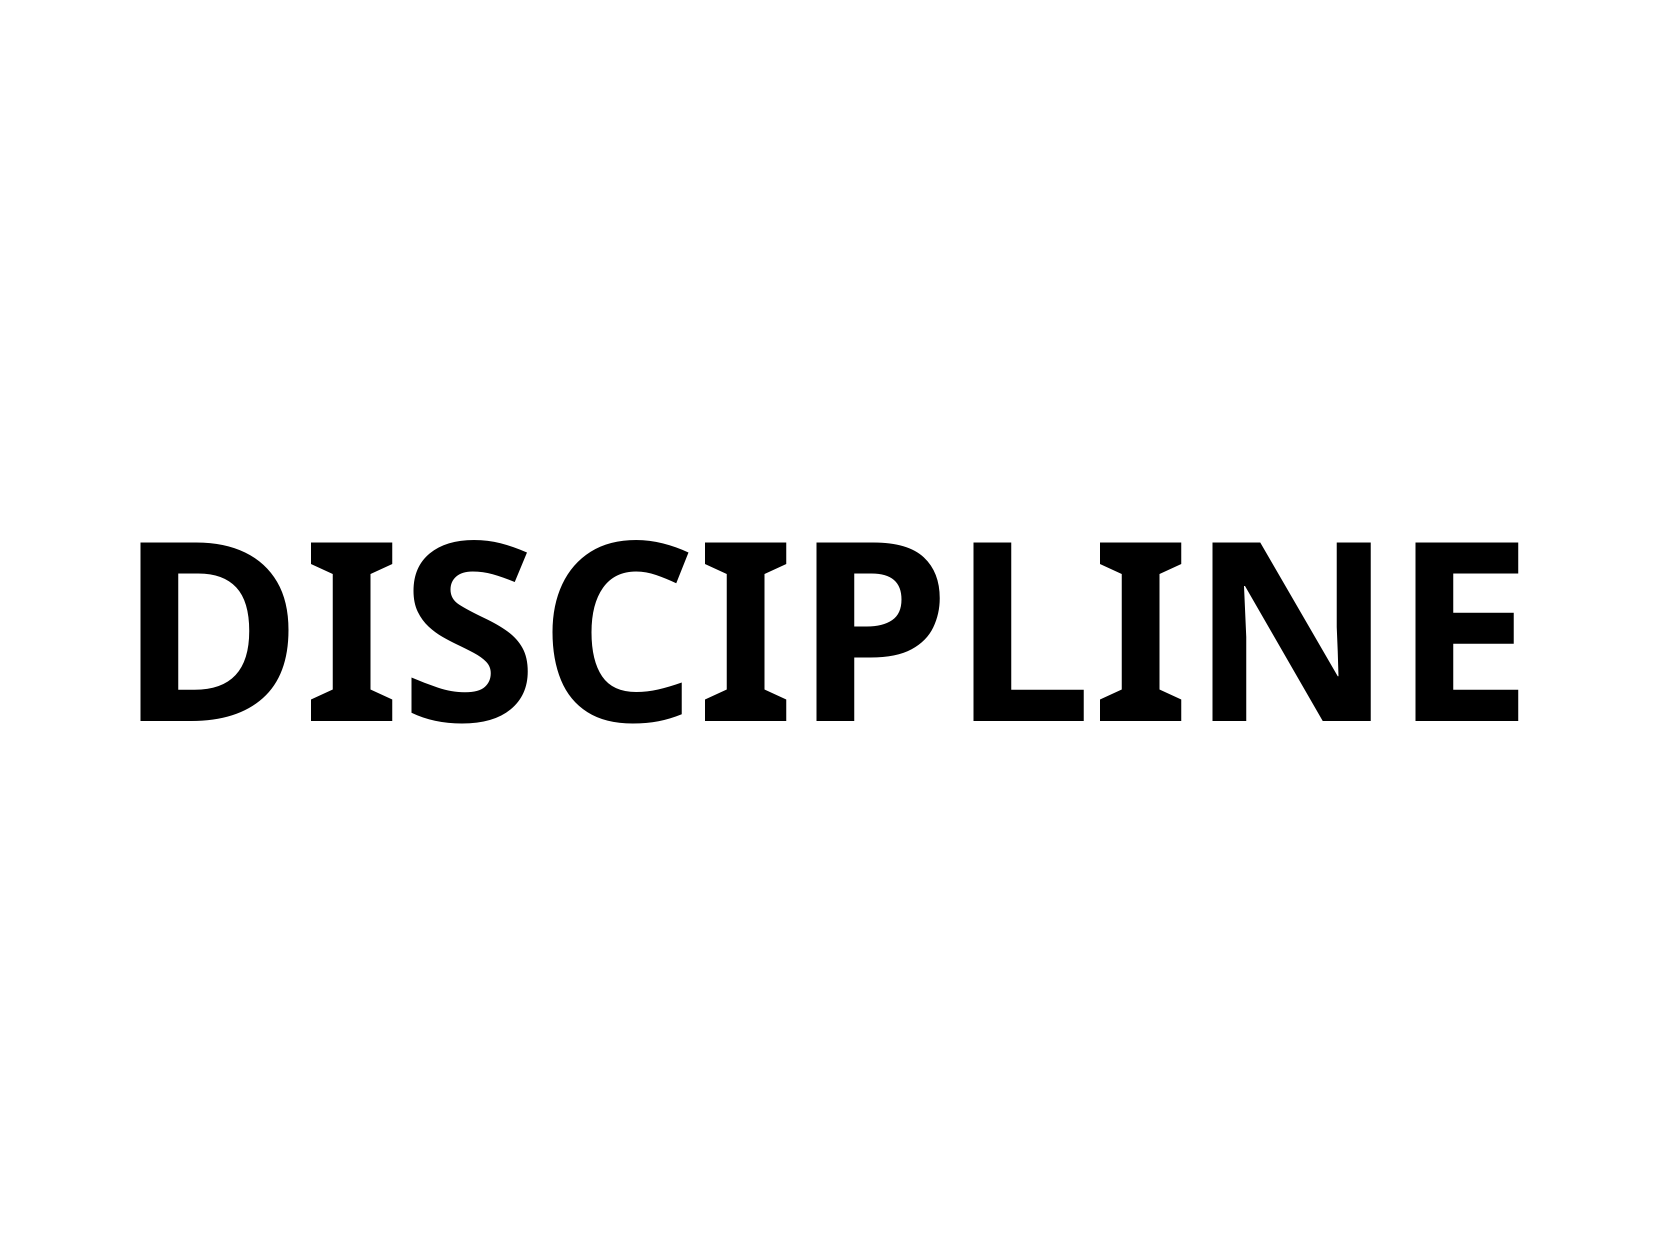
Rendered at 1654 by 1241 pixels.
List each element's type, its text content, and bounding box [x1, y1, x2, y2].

title DISCIPLINE [82, 49, 1571, 1201]
